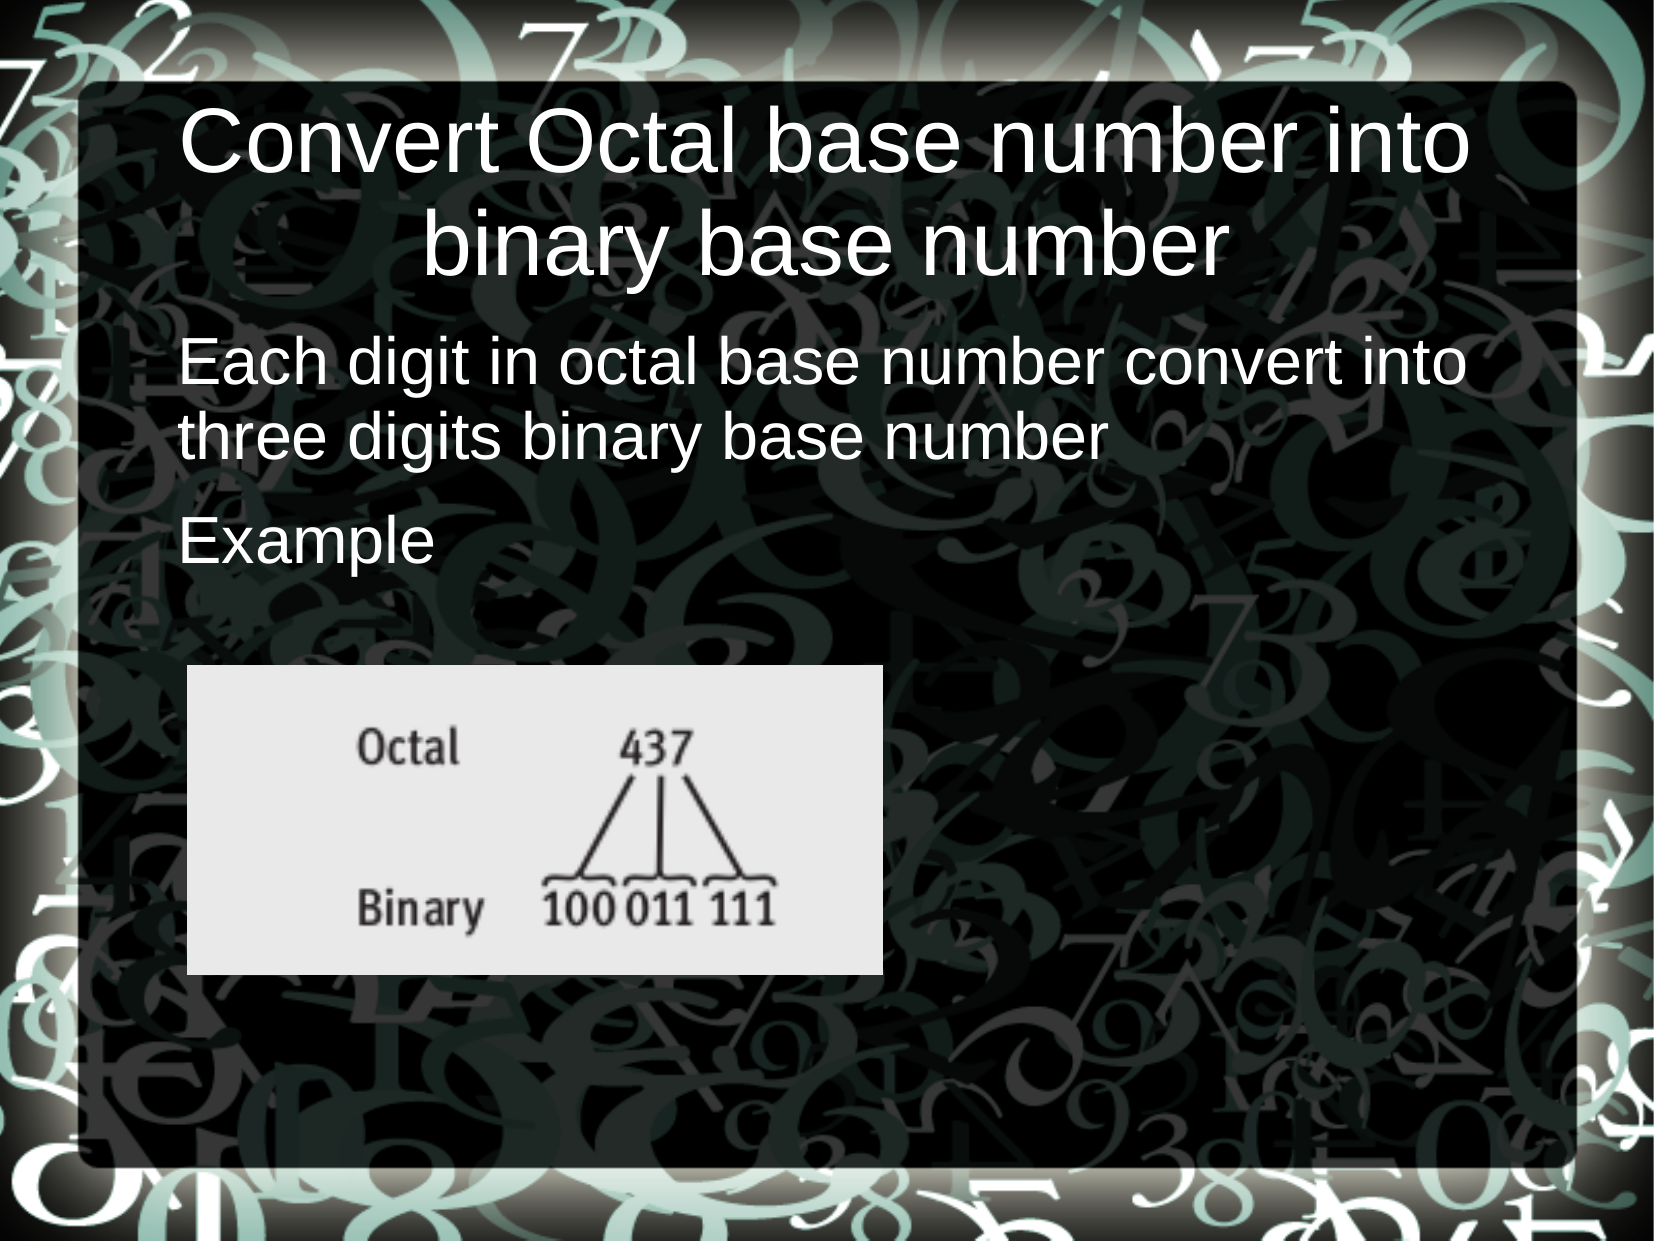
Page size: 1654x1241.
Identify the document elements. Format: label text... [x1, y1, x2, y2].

list Each digit in octal base number convert into three digits binary base number Example [106, 324, 1530, 921]
picture [0, 0, 1654, 1241]
title Convert Octal base number into binary base number [82, 88, 1571, 296]
